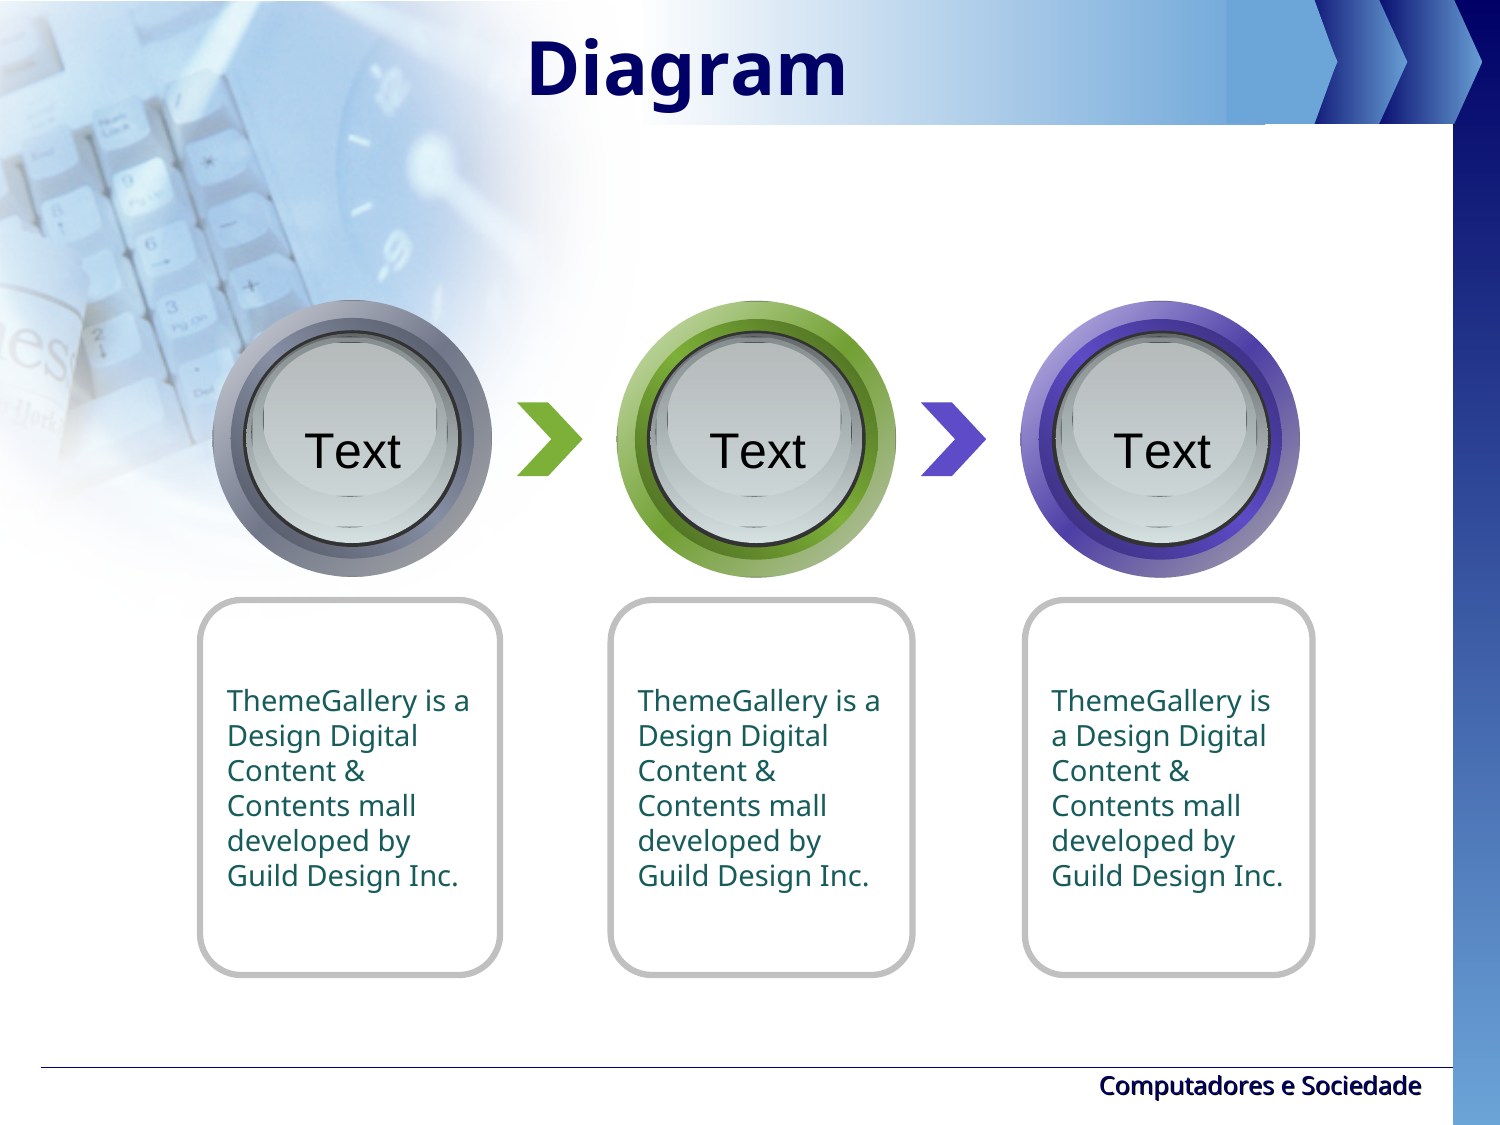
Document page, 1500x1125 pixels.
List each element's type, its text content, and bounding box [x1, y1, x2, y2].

text_box Text [1099, 410, 1227, 487]
text_box ThemeGallery is a Design Digital Content & Contents mall developed by Guild Design Inc. [610, 600, 913, 976]
text_box Text [289, 410, 417, 487]
text_box [1020, 300, 1300, 578]
text_box [516, 402, 583, 477]
text_box ThemeGallery is a Design Digital Content & Contents mall developed by Guild Design Inc. [200, 600, 501, 976]
text_box [920, 402, 987, 477]
text_box Text [694, 410, 822, 487]
text_box [616, 300, 897, 578]
title Diagram [74, 12, 1300, 120]
text_box ThemeGallery is a Design Digital Content & Contents mall developed by Guild Design Inc. [1025, 600, 1313, 976]
text_box [212, 299, 492, 577]
